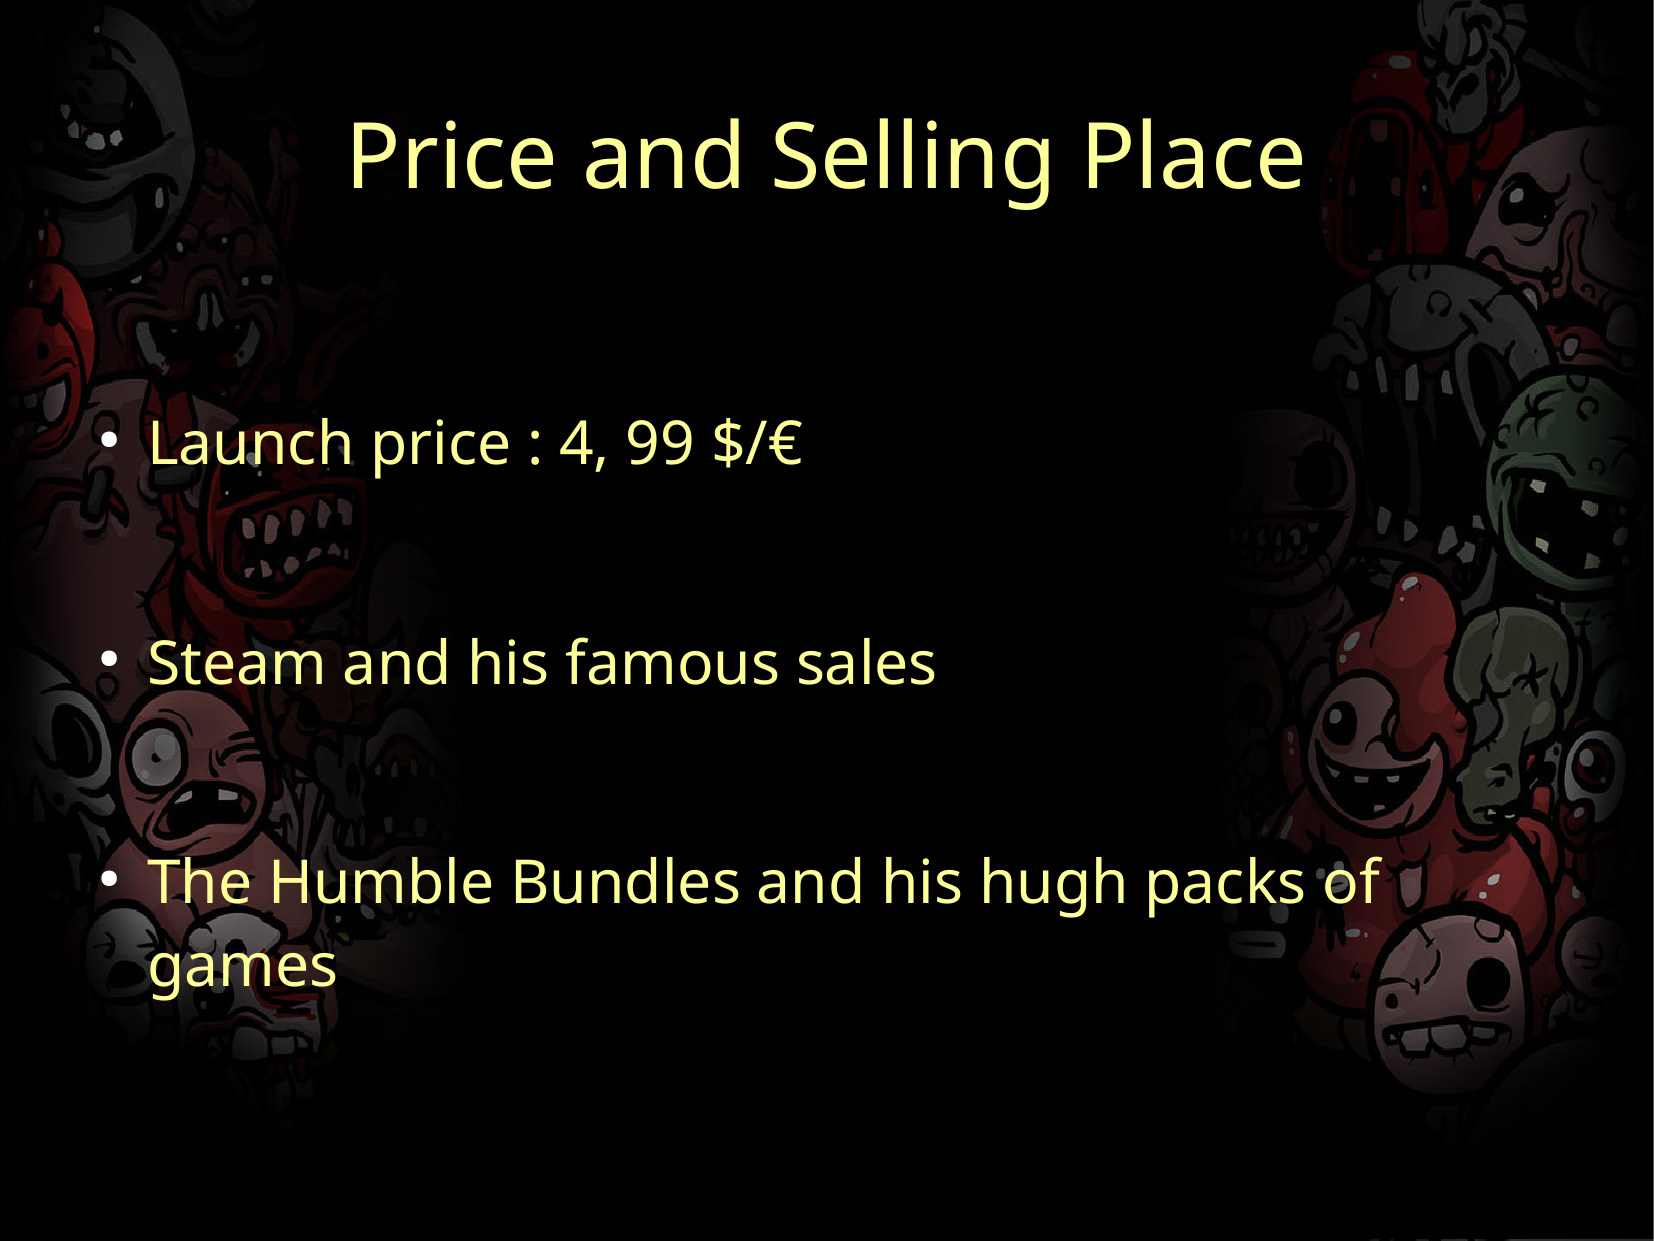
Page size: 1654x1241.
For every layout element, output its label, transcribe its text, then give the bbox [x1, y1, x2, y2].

title Price and Selling Place [82, 49, 1571, 257]
list Launch price : 4, 99 $/€ Steam and his famous sales The Humble Bundles and his hugh packs of games [82, 290, 1571, 1010]
picture [0, 0, 1654, 1241]
